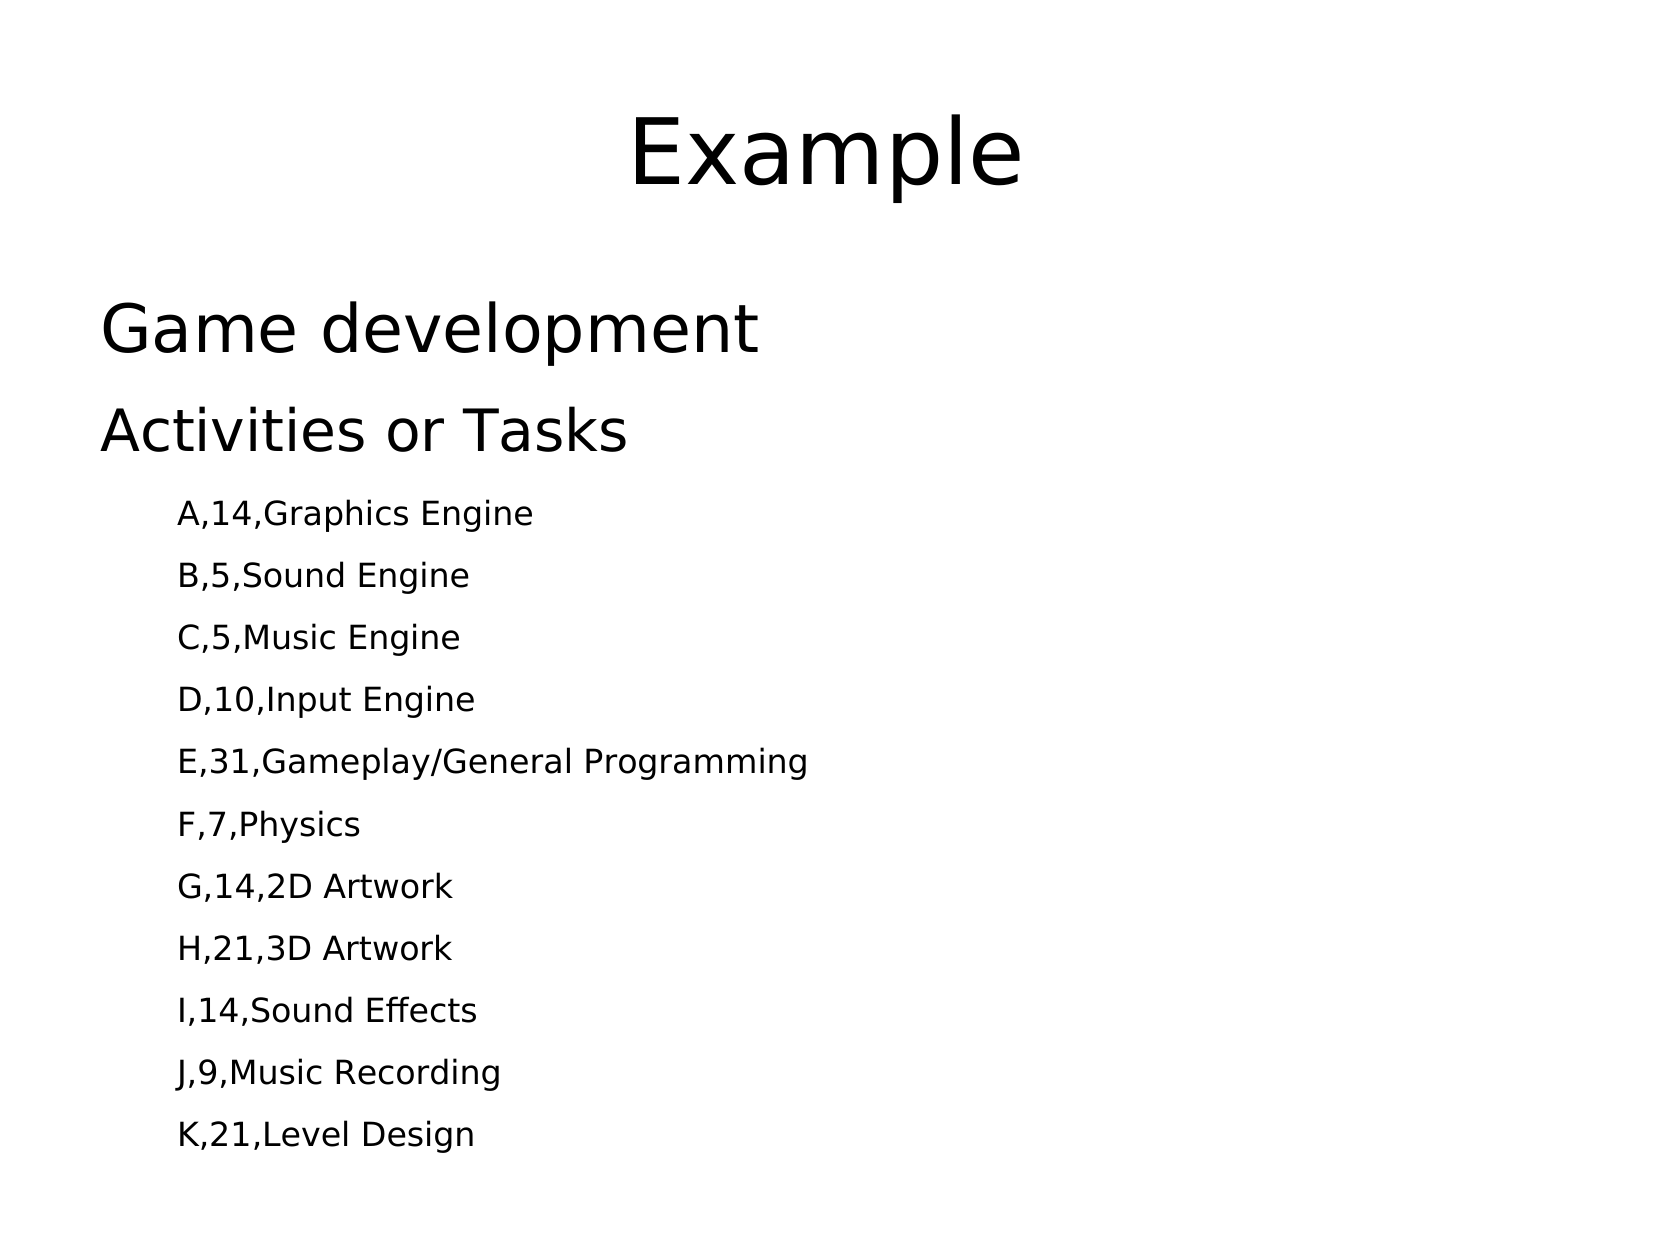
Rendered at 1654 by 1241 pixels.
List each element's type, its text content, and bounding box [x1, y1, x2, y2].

list Game development Activities or Tasks A,14,Graphics Engine B,5,Sound Engine C,5,Music Engine D,10,Input Engine E,31,Gameplay/General Programming F,7,Physics G,14,2D Artwork H,21,3D Artwork I,14,Sound Effects J,9,Music Recording K,21,Level Design [82, 290, 1571, 1155]
title Example [82, 49, 1571, 257]
